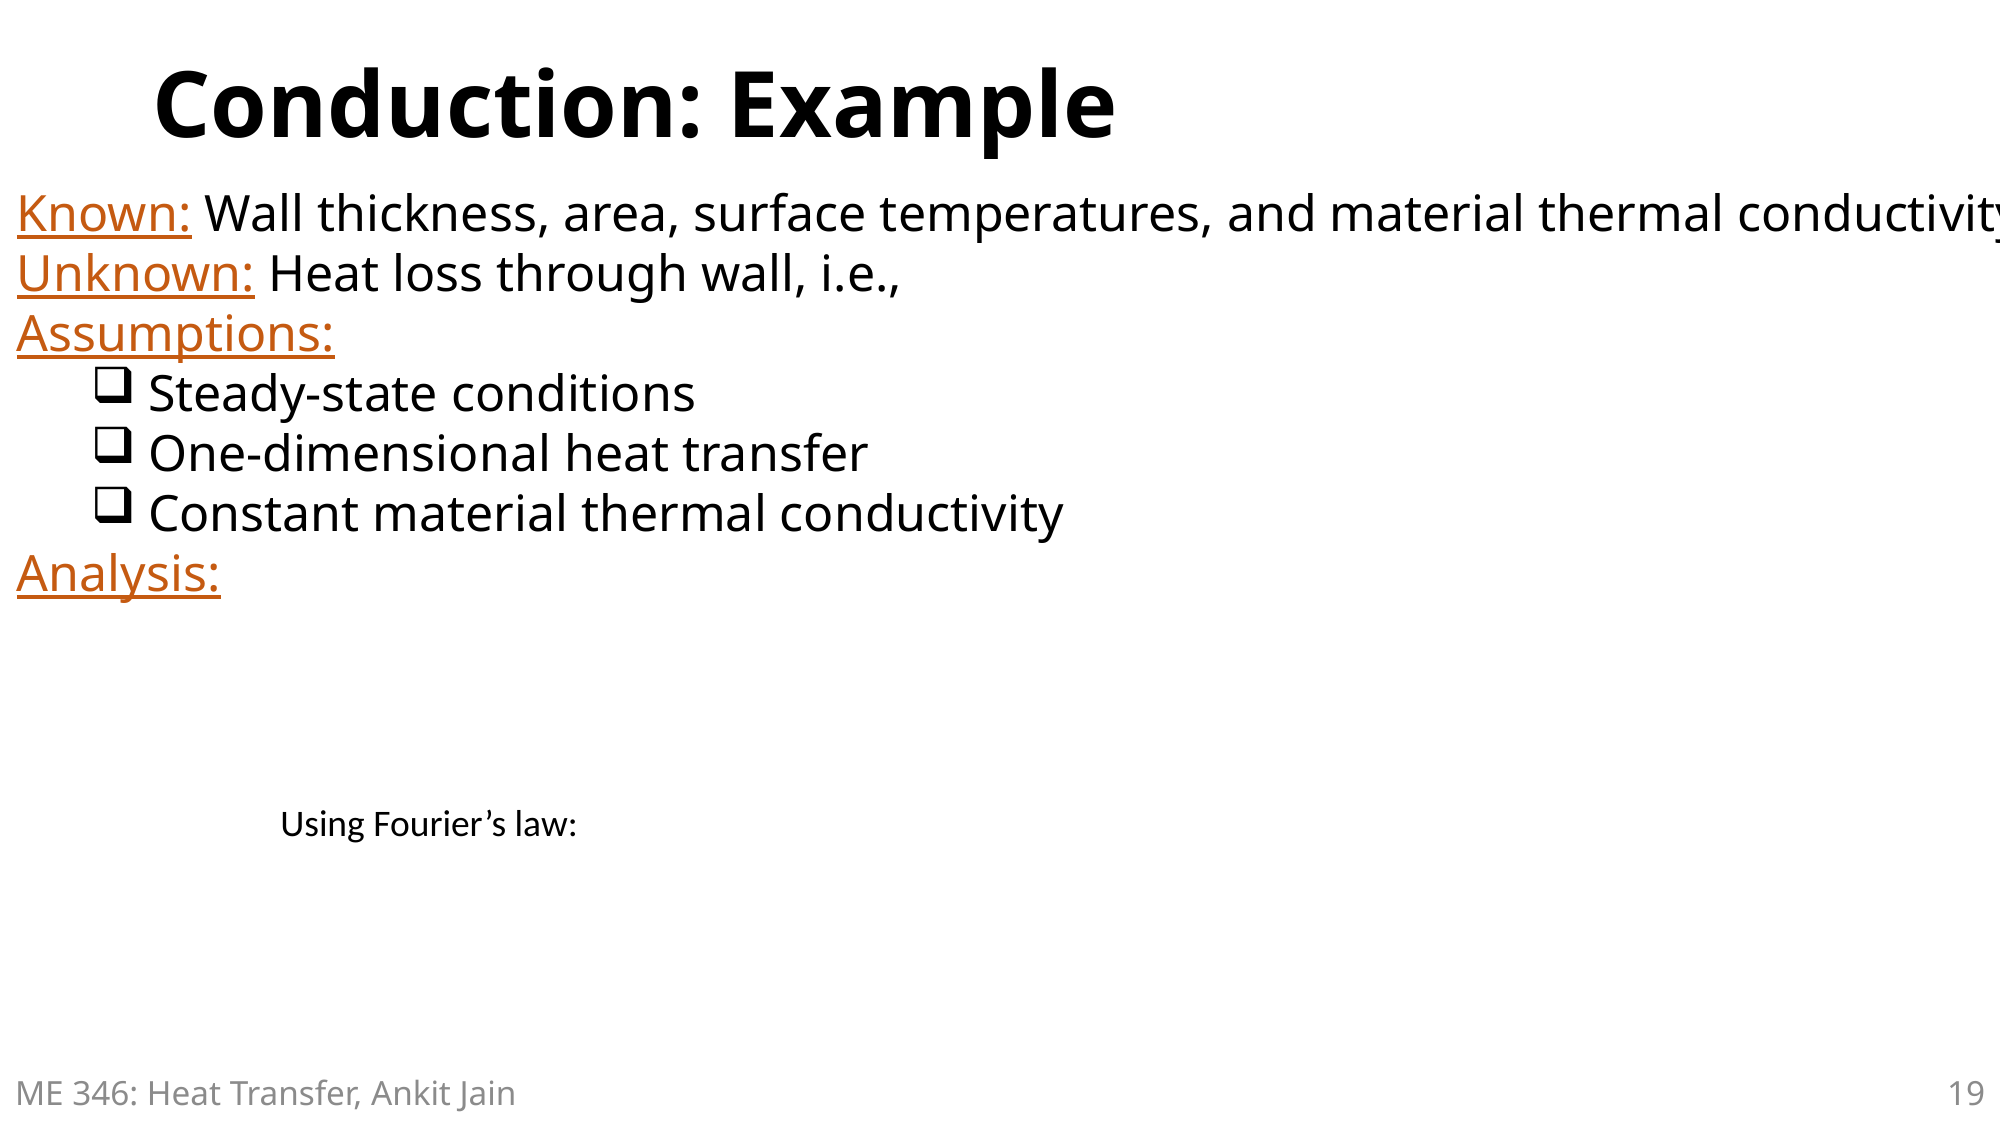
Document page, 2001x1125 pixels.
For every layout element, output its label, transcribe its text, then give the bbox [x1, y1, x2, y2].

text_box Conduction: Example [137, 0, 1863, 174]
text_box Known: Wall thickness, area, surface temperatures, and material thermal conductivity Unknown: Heat loss through wall, i.e., Assumptions: Steady-state conditions One-dimensional heat transfer Constant material thermal conductivity Analysis: [2, 174, 2000, 609]
text_box Using Fourier’s law: [265, 791, 594, 852]
